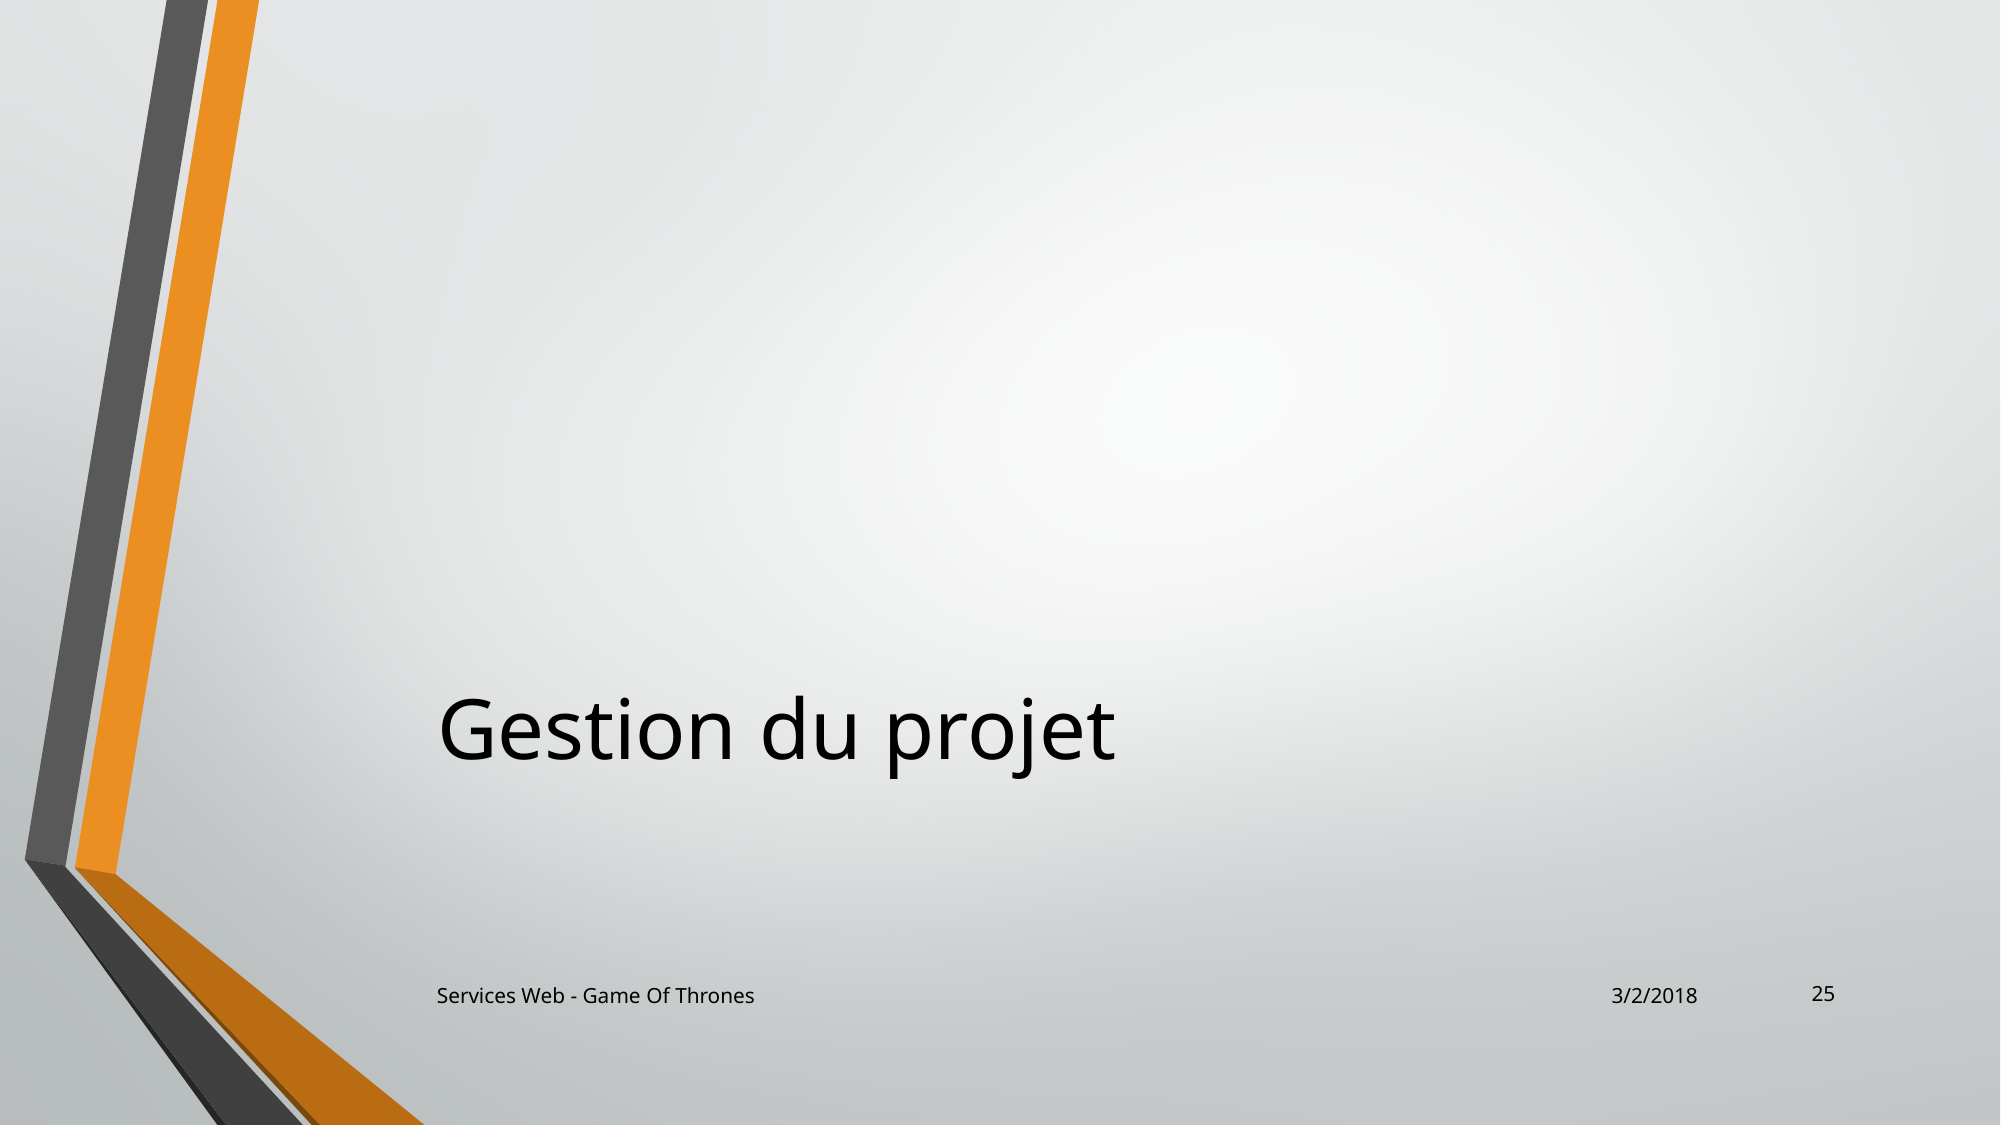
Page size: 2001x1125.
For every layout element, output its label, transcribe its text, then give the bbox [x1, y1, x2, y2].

text_box Services Web - Game Of Thrones [421, 965, 1585, 1025]
title Gestion du projet [421, 437, 1887, 784]
text_box 3/2/2018 [1596, 965, 1785, 1025]
text_box ‹#› [1796, 965, 1887, 1025]
